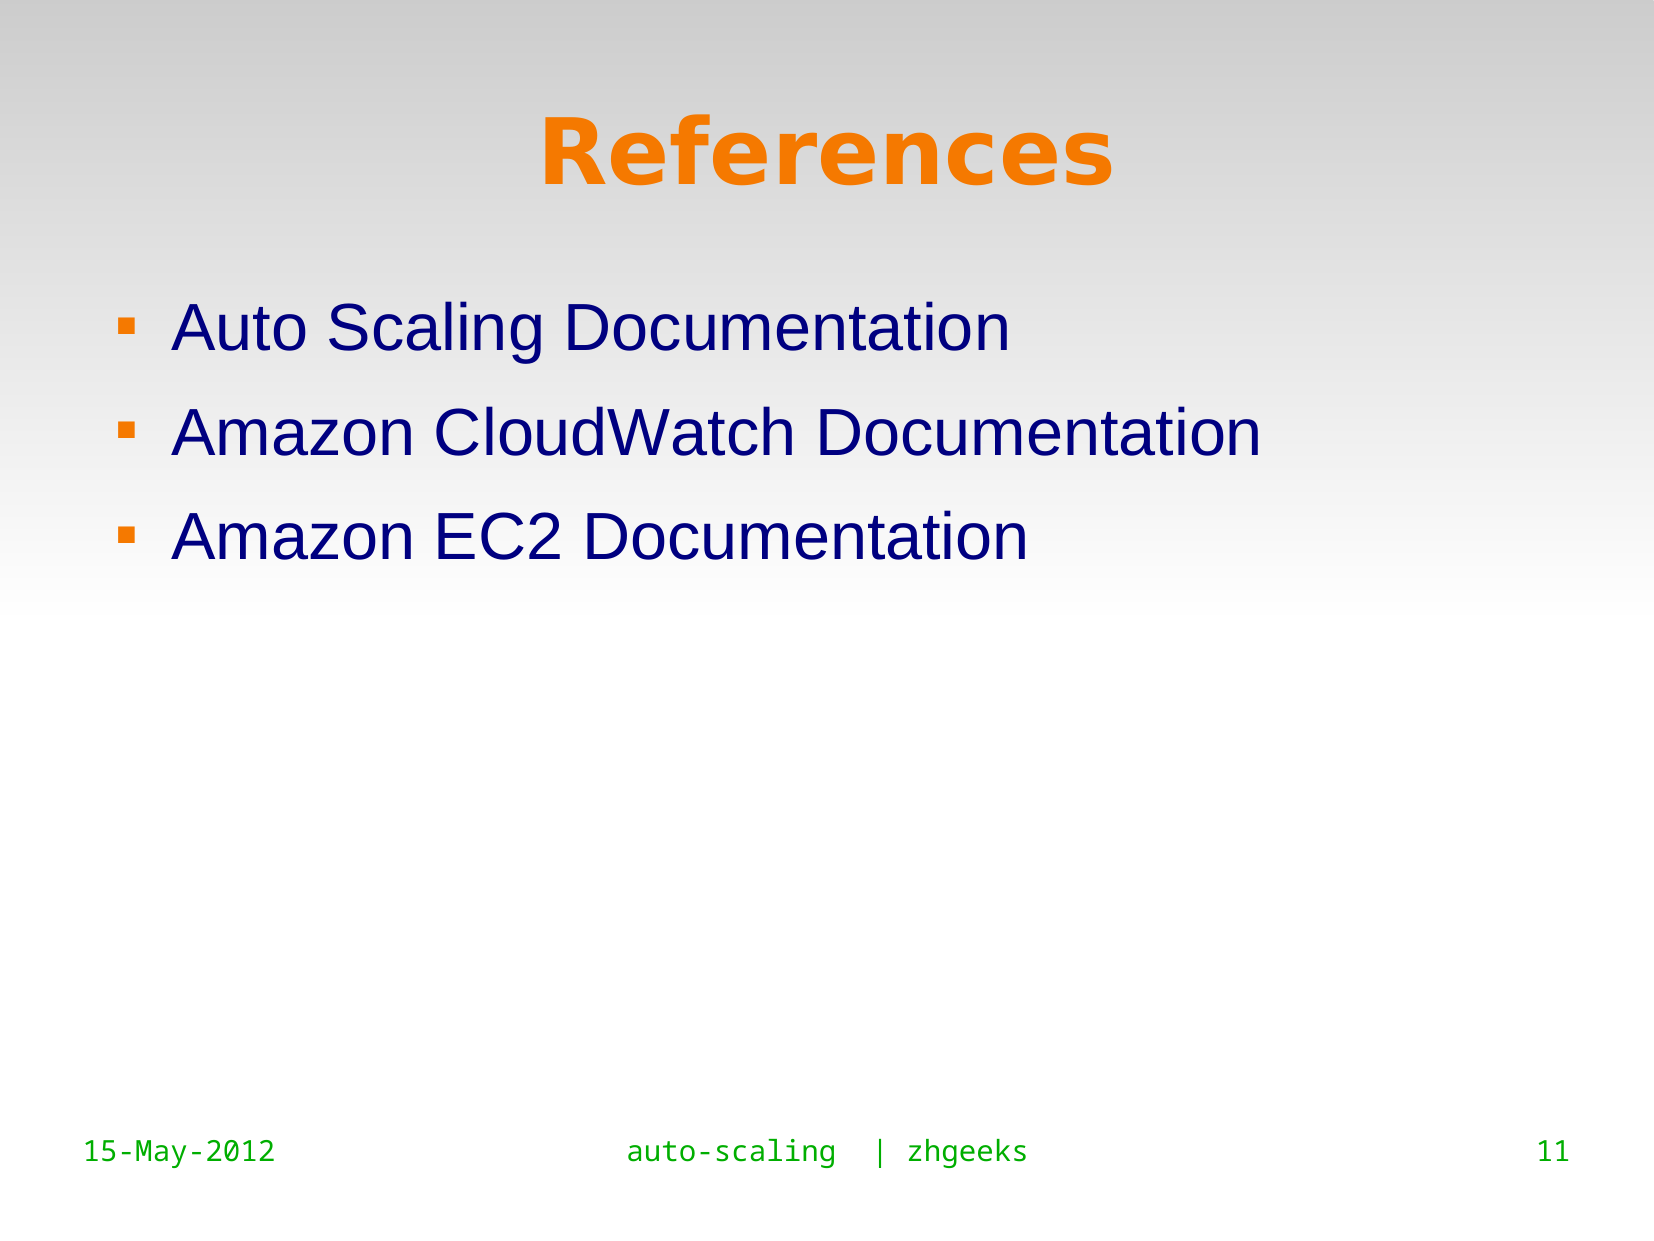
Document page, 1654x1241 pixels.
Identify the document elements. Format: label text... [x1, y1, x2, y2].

list Auto Scaling Documentation Amazon CloudWatch Documentation Amazon EC2 Documentation [82, 290, 1571, 1109]
title References [82, 49, 1571, 257]
